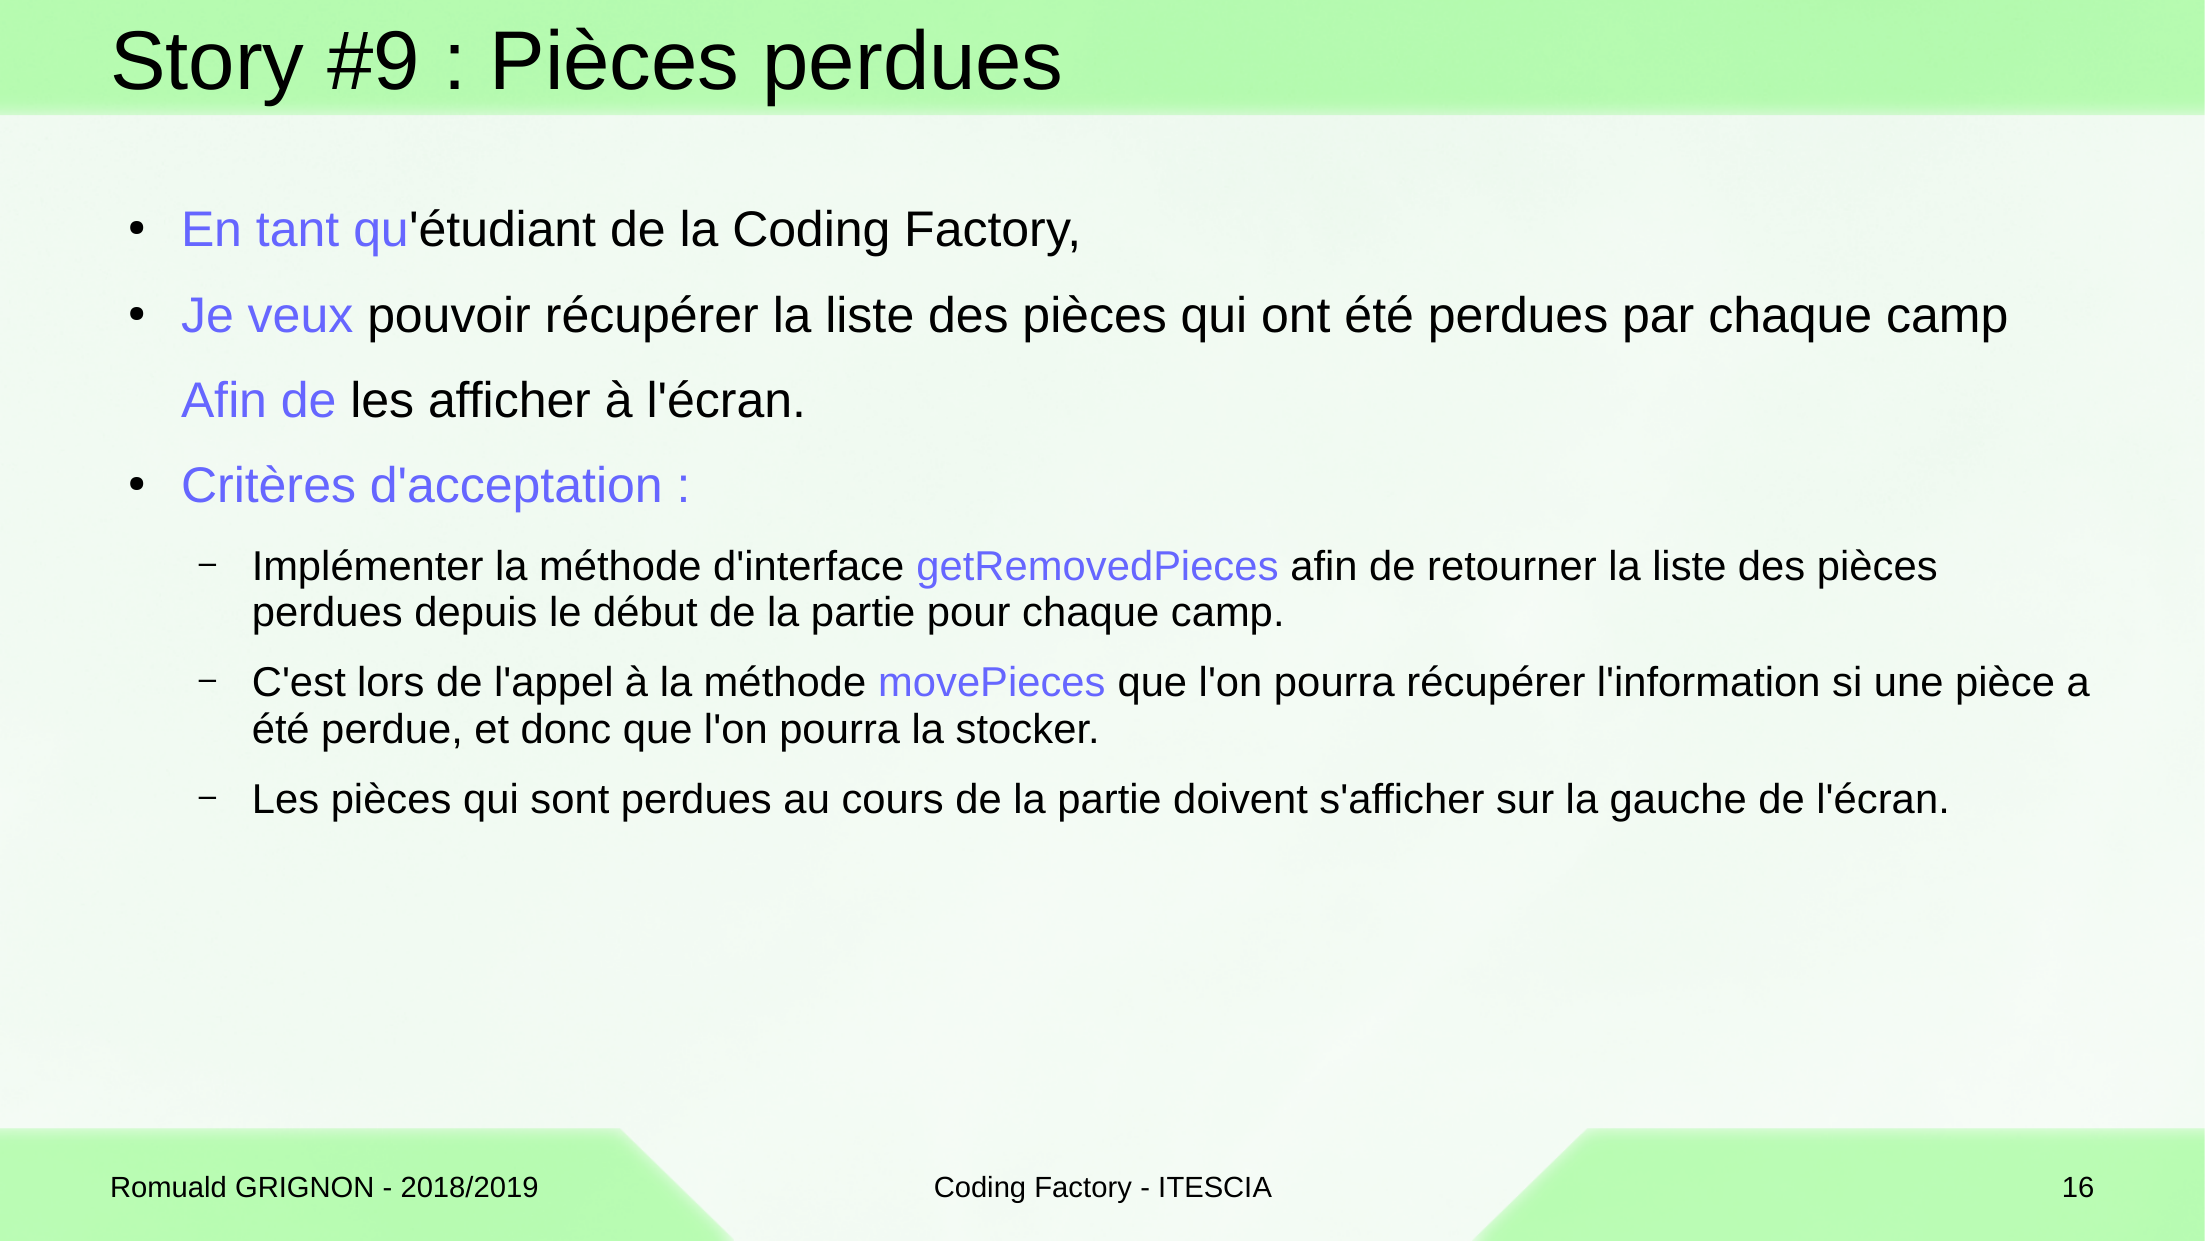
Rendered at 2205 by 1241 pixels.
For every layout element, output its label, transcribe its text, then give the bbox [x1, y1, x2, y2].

list En tant qu'étudiant de la Coding Factory, Je veux pouvoir récupérer la liste des pièces qui ont été perdues par chaque camp Afin de les afficher à l'écran. Critères d'acceptation : Implémenter la méthode d'interface getRemovedPieces afin de retourner la liste des pièces perdues depuis le début de la partie pour chaque camp. C'est lors de l'appel à la méthode movePieces que l'on pourra récupérer l'information si une pièce a été perdue, et donc que l'on pourra la stocker. Les pièces qui sont perdues au cours de la partie doivent s'afficher sur la gauche de l'écran. [110, 272, 2095, 1091]
title Story #9 : Pièces perdues [110, 49, 2095, 257]
picture [0, 0, 2205, 1241]
